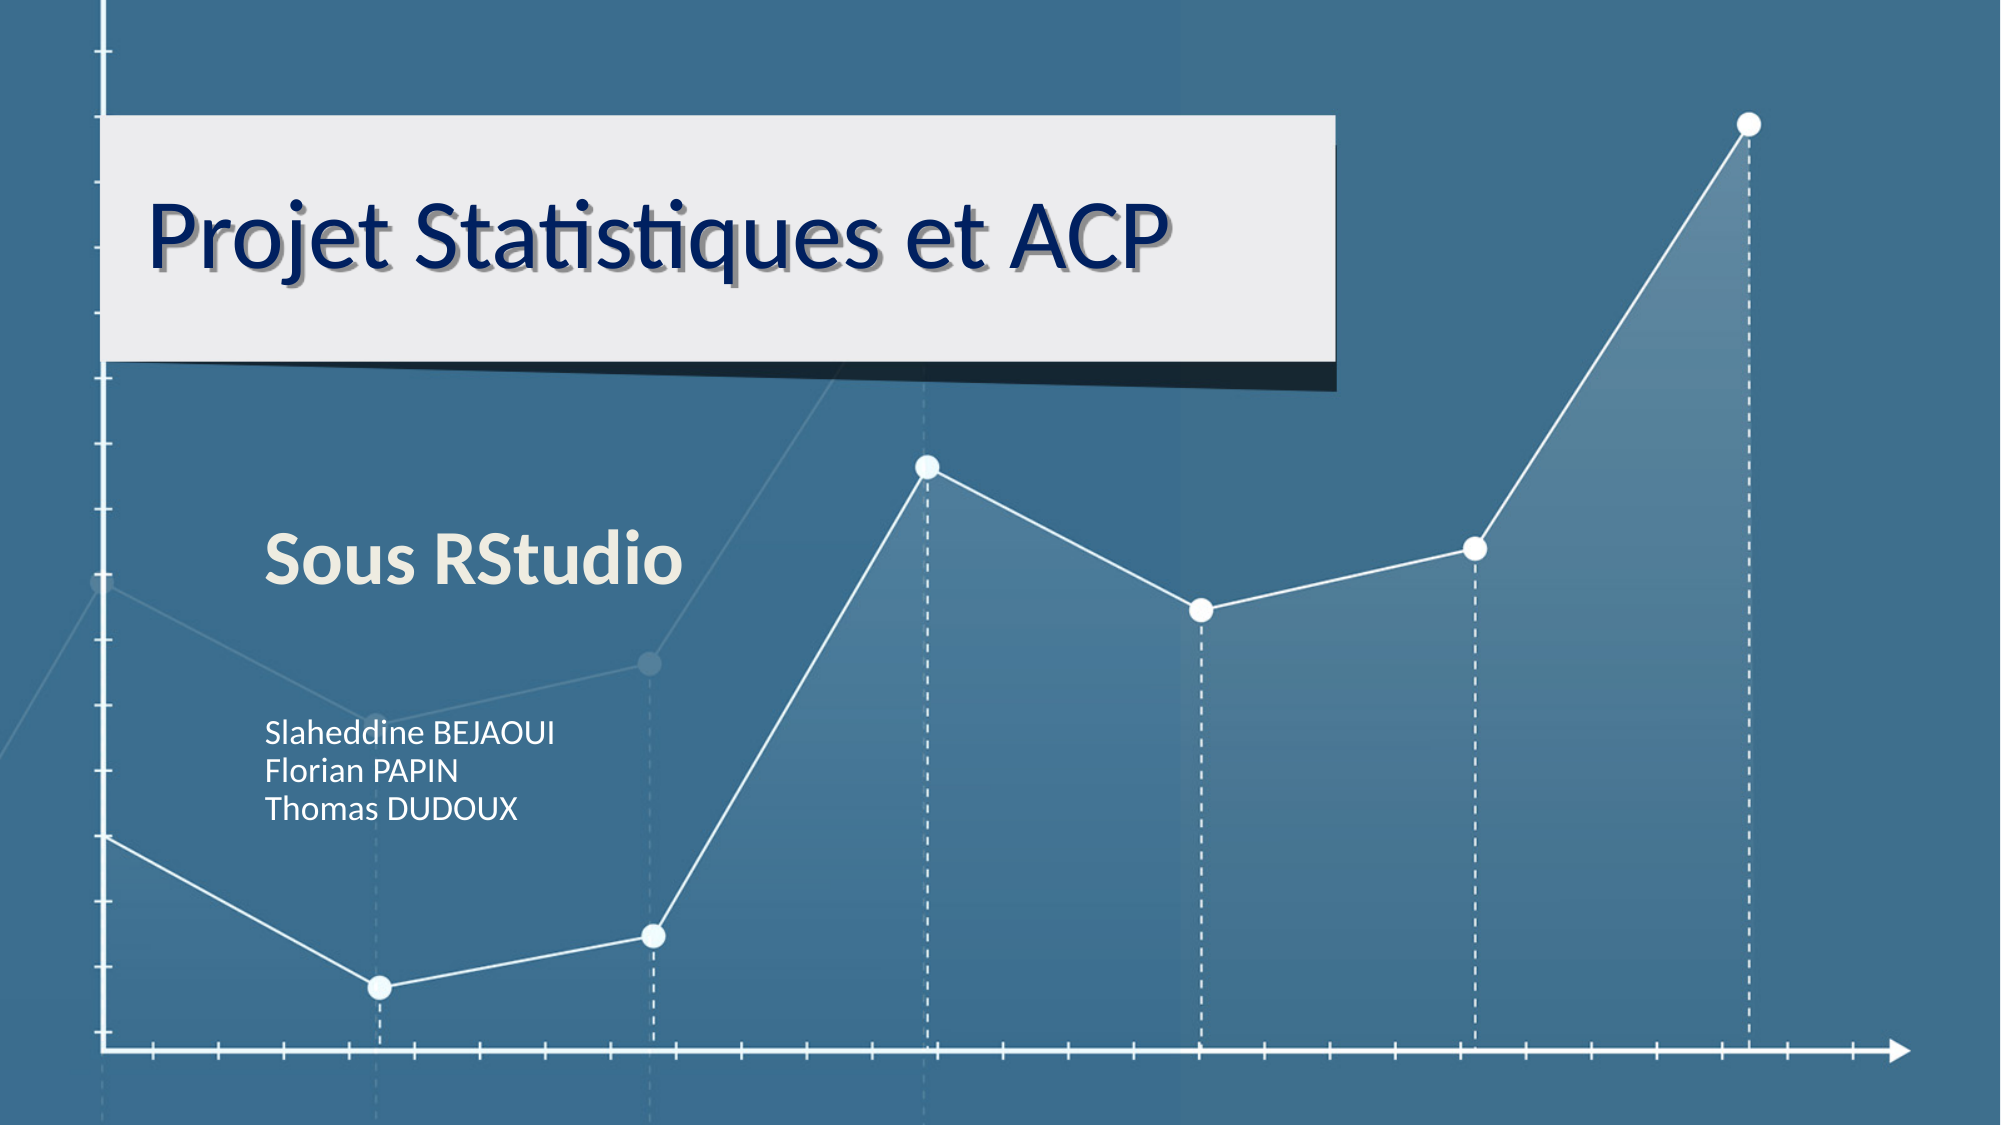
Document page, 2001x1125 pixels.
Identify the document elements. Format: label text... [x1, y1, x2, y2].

title Projet Statistiques et ACP [131, 128, 1835, 329]
subtitle Sous RStudio Slaheddine BEJAOUI Florian PAPIN Thomas DUDOUX [249, 525, 1750, 1065]
